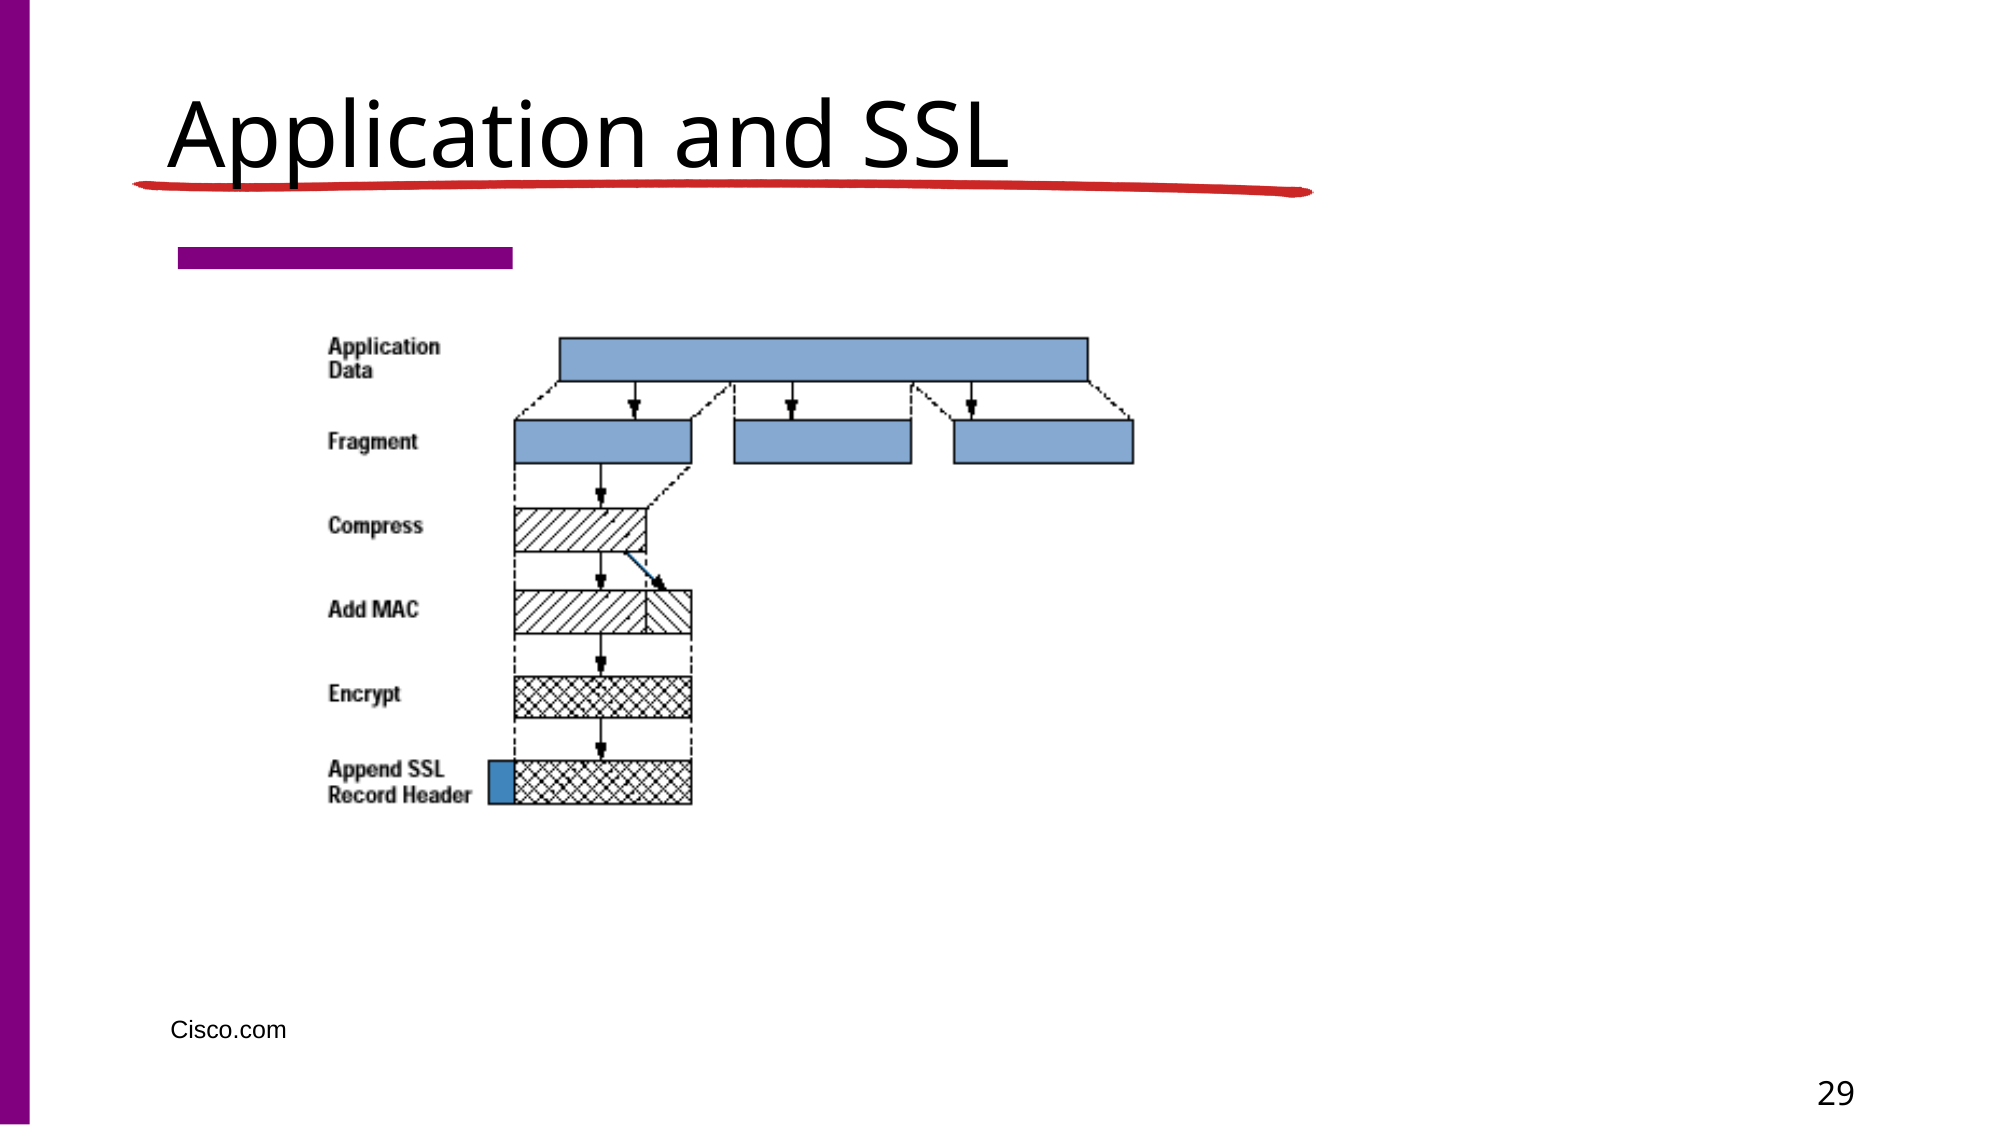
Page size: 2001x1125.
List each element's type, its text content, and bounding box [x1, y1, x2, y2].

title Application and SSL [116, 37, 1817, 225]
picture [303, 314, 1167, 826]
text_box Cisco.com [155, 1008, 303, 1052]
